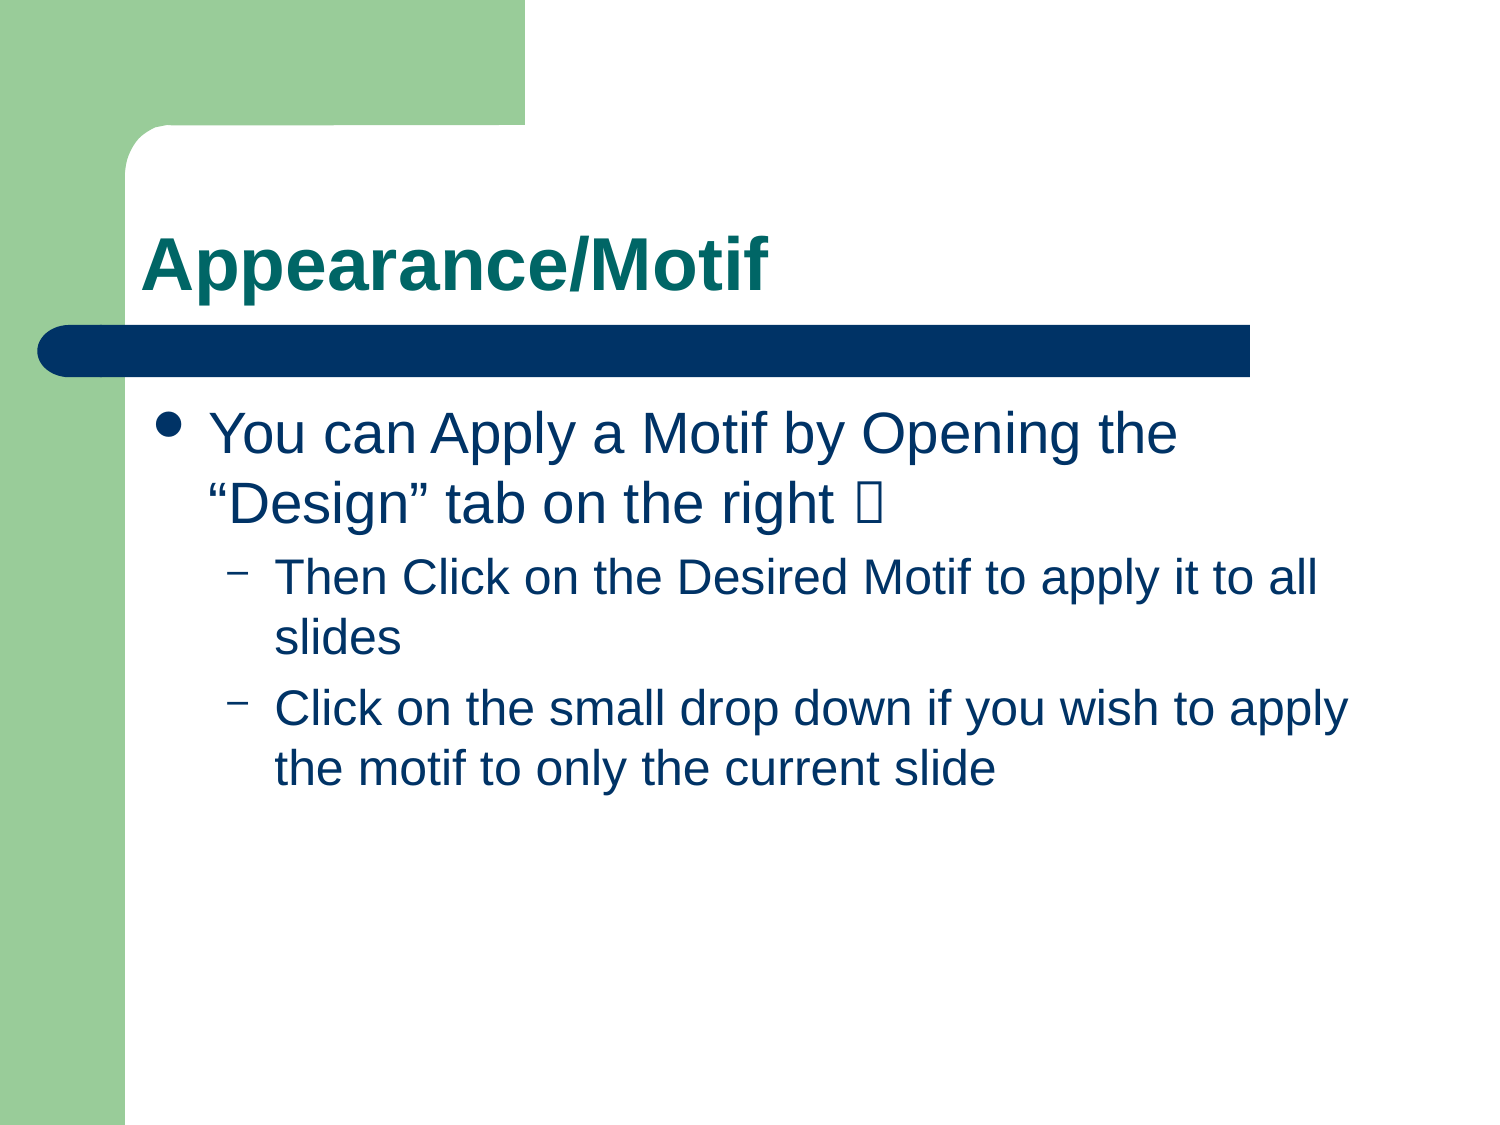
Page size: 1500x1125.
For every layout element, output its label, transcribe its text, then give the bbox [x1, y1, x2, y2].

title Appearance/Motif [125, 125, 1425, 313]
list You can Apply a Motif by Opening the “Design” tab on the right  Then Click on the Desired Motif to apply it to all slides Click on the small drop down if you wish to apply the motif to only the current slide [137, 387, 1400, 999]
